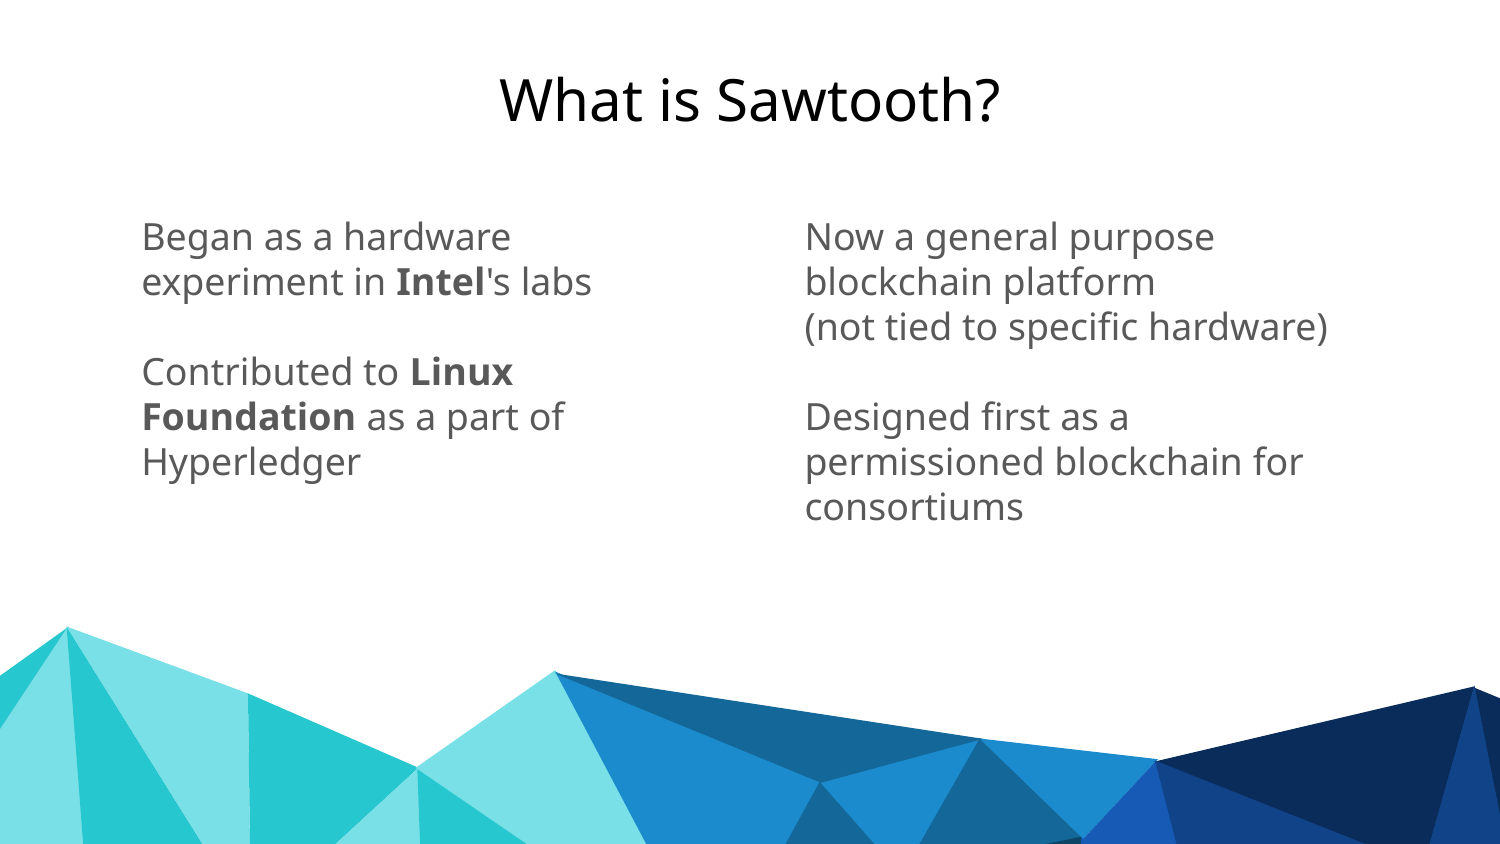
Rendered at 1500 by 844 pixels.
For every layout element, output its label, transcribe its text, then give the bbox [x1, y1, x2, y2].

list Now a general purpose blockchain platform (not tied to specific hardware) Designed first as a permissioned blockchain for consortiums [789, 198, 1374, 721]
list Began as a hardware experiment in Intel's labs Contributed to Linux Foundation as a part of Hyperledger [126, 198, 711, 721]
title What is Sawtooth? [51, 47, 1449, 142]
text_box [0, 626, 1500, 844]
